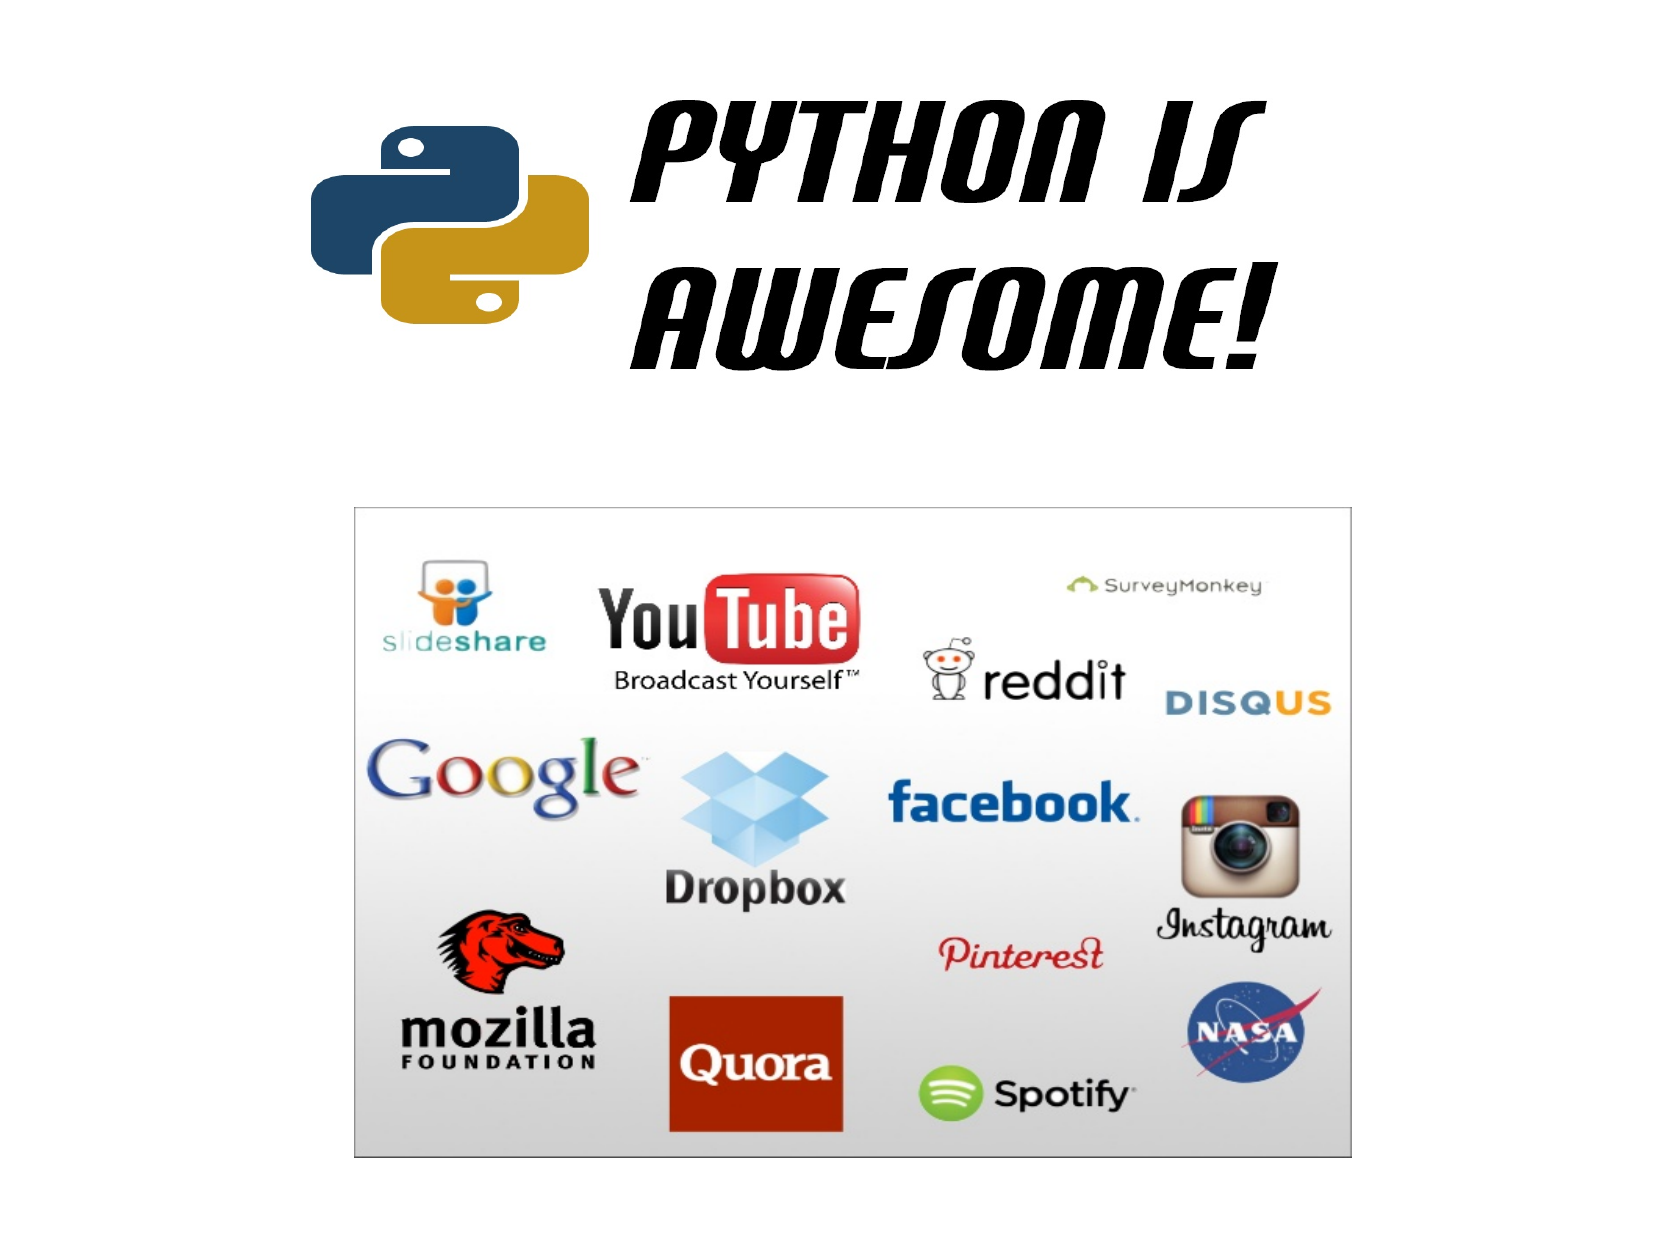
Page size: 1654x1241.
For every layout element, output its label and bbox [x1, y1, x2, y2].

picture [212, 53, 1441, 414]
picture [354, 507, 1352, 1158]
